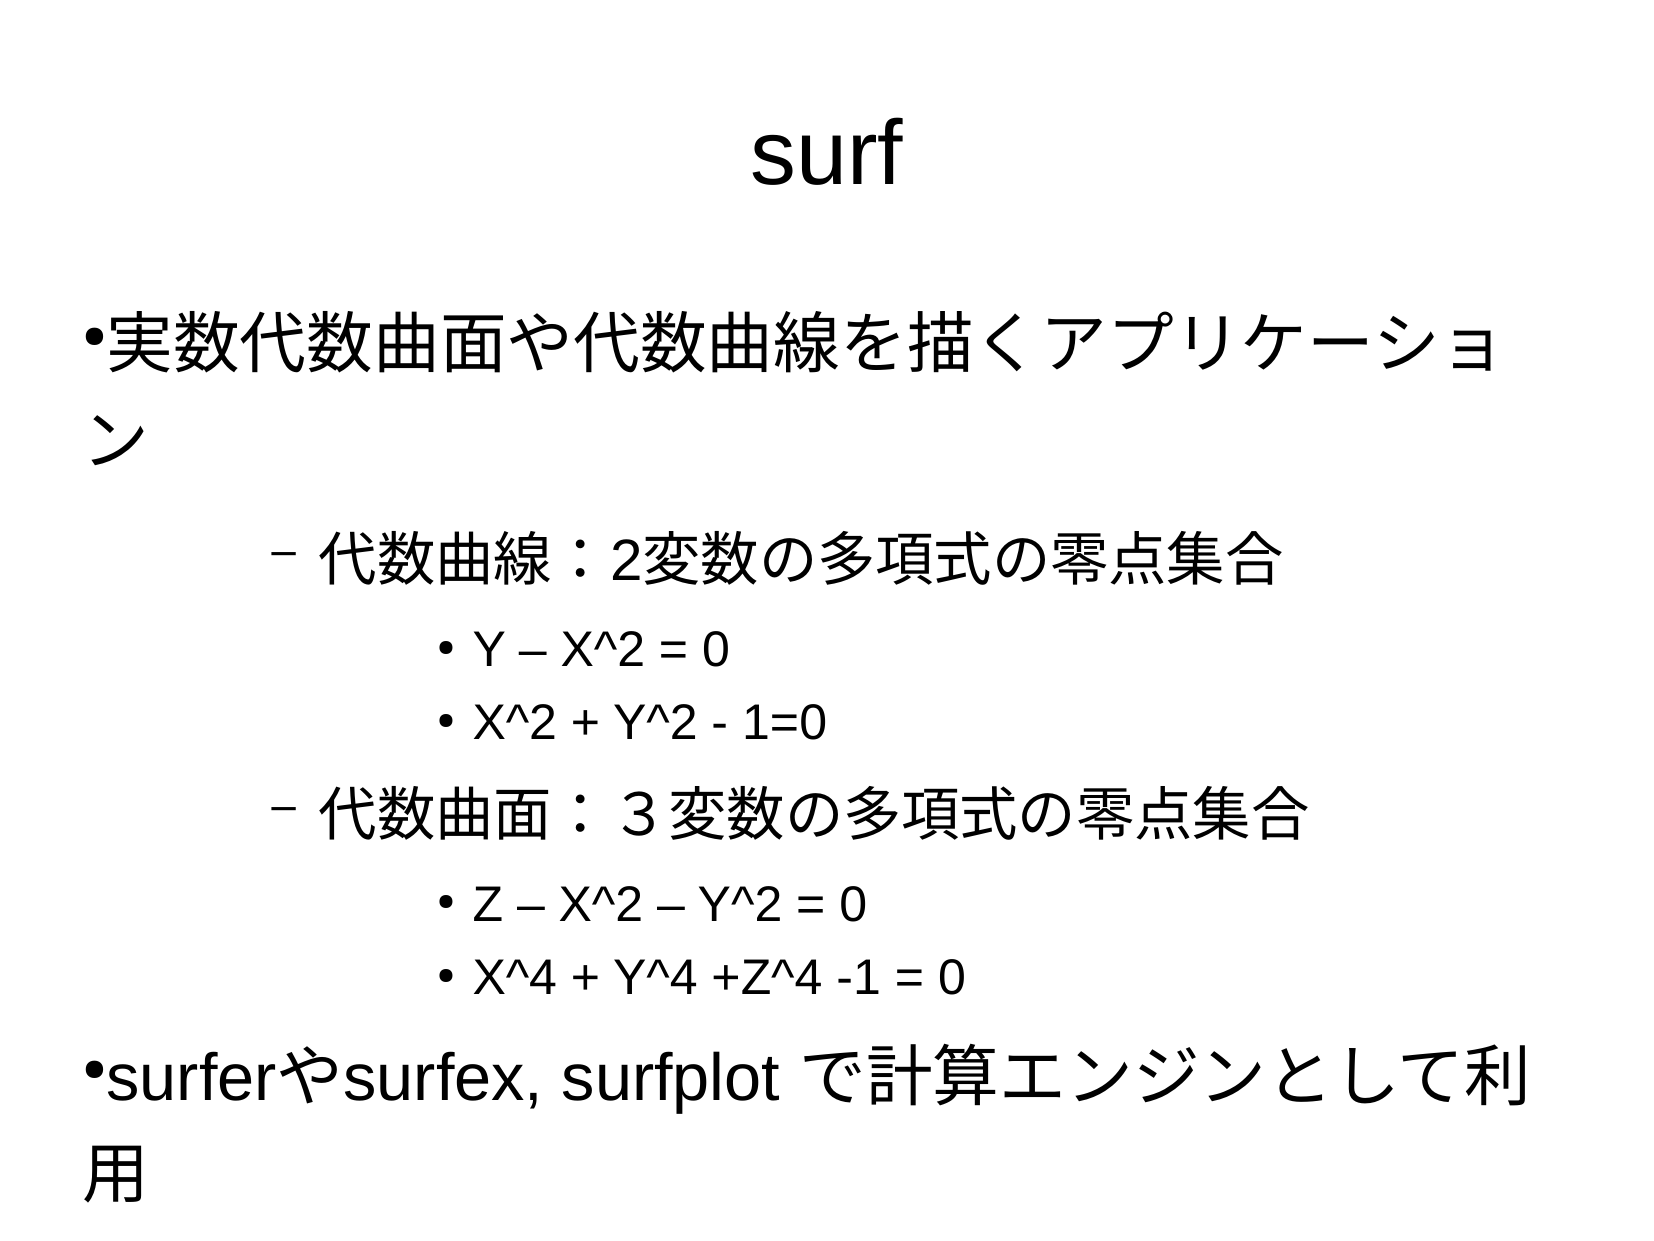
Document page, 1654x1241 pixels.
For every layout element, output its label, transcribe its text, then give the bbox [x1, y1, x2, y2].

list 実数代数曲面や代数曲線を描くアプリケーション 代数曲線：2変数の多項式の零点集合 Y – X^2 = 0 X^2 + Y^2 - 1=0 代数曲面：３変数の多項式の零点集合 Z – X^2 – Y^2 = 0 X^4 + Y^4 +Z^4 -1 = 0 surferやsurfex, surfplot で計算エンジンとして利用 SuSEのマニュアルの片隅に代数曲面の式が記述されていた [82, 290, 1571, 1095]
title surf [82, 49, 1571, 257]
